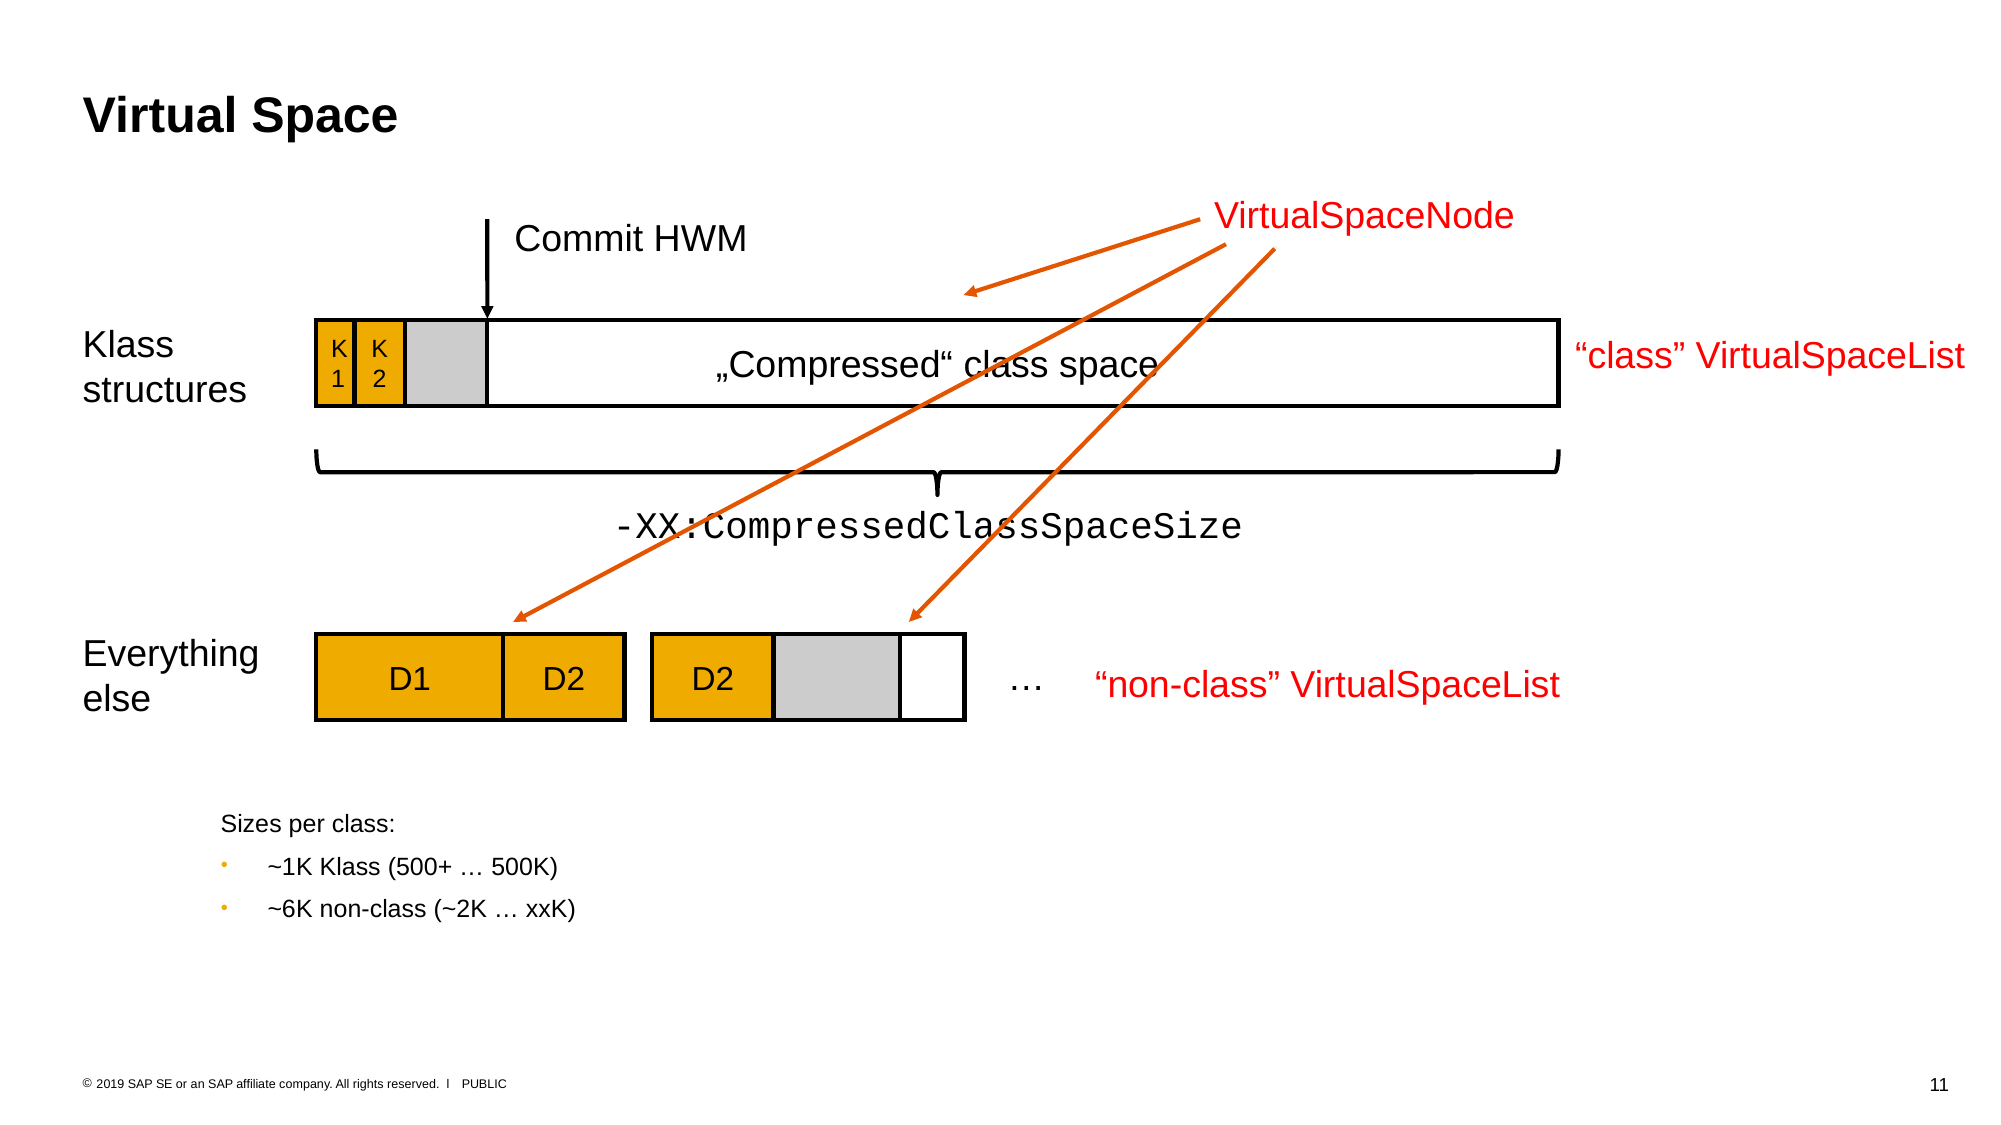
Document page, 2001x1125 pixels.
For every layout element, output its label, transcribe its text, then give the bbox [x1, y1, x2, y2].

text_box Klass structures [82, 319, 254, 410]
text_box Everything else [82, 629, 270, 720]
title Virtual Space [82, 82, 1918, 144]
text_box [774, 634, 965, 721]
text_box … [1007, 653, 1050, 699]
text_box K1 [316, 319, 354, 406]
text_box „Compressed“ class space [488, 319, 1078, 406]
text_box [405, 319, 488, 406]
text_box VirtualSpaceNode [1214, 190, 1515, 236]
text_box Sizes per class: ~1K Klass (500+ … 500K) ~6K non-class (~2K … xxK) [220, 807, 1245, 966]
text_box D2 [652, 634, 774, 721]
text_box “non-class” VirtualSpaceList [1095, 659, 1560, 705]
text_box -XX:CompressedClassSpaceSize [924, 501, 1244, 611]
text_box -XX:CompressedClassSpaceSize [612, 501, 1023, 611]
text_box K2 [354, 319, 405, 406]
text_box „Compressed“ class space [928, 319, 1201, 406]
text_box D1 [316, 634, 503, 721]
text_box -XX:CompressedClassSpaceSize [612, 501, 735, 566]
text_box „Compressed“ class space [1125, 319, 1559, 406]
text_box “class” VirtualSpaceList [1574, 330, 1966, 376]
text_box D2 [503, 634, 625, 721]
text_box Commit HWM [514, 213, 748, 260]
